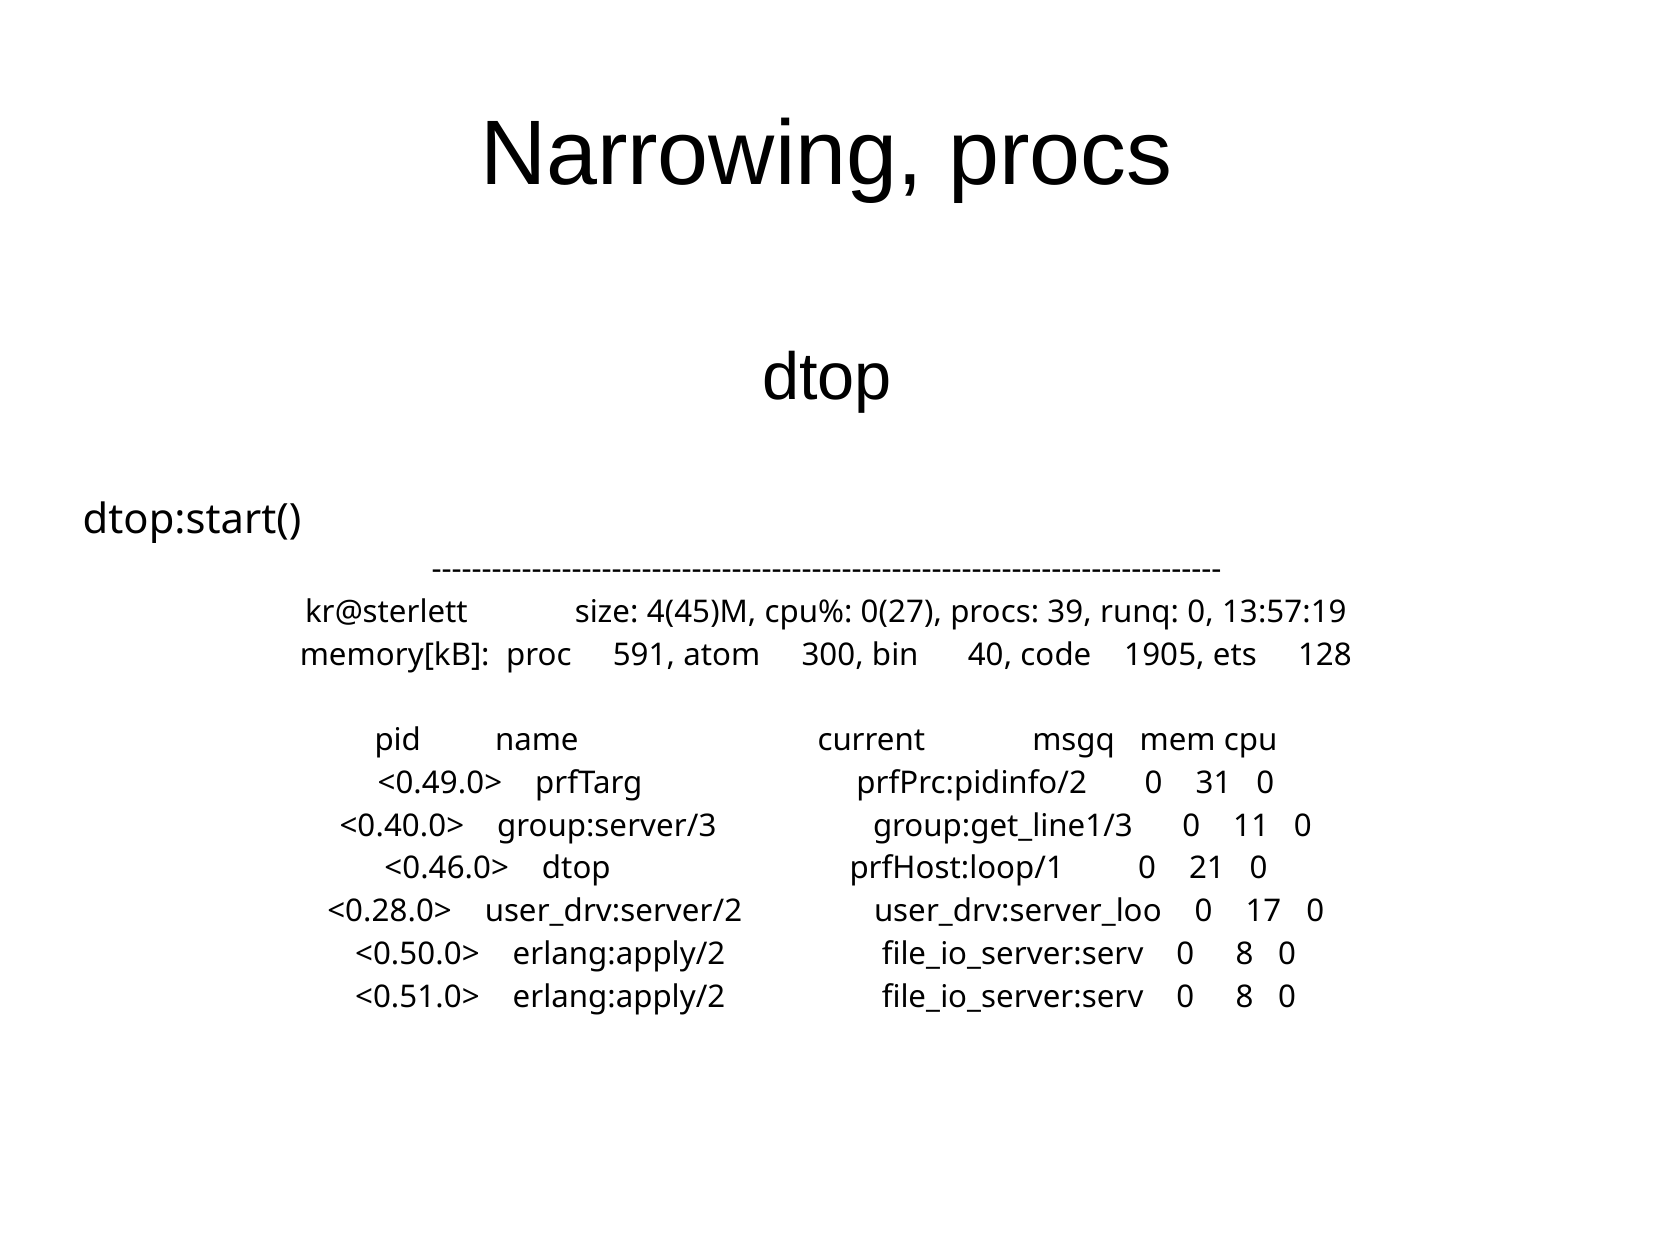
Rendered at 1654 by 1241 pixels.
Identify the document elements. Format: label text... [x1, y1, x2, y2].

subtitle dtop dtop:start() ------------------------------------------------------------------------------- kr@sterlett size: 4(45)M, cpu%: 0(27), procs: 39, runq: 0, 13:57:19 memory[kB]: proc 591, atom 300, bin 40, code 1905, ets 128 pid name current msgq mem cpu <0.49.0> prfTarg prfPrc:pidinfo/2 0 31 0 <0.40.0> group:server/3 group:get_line1/3 0 11 0 <0.46.0> dtop prfHost:loop/1 0 21 0 <0.28.0> user_drv:server/2 user_drv:server_loo 0 17 0 <0.50.0> erlang:apply/2 file_io_server:serv 0 8 0 <0.51.0> erlang:apply/2 file_io_server:serv 0 8 0 [82, 297, 1571, 1102]
title Narrowing, procs [82, 56, 1571, 250]
